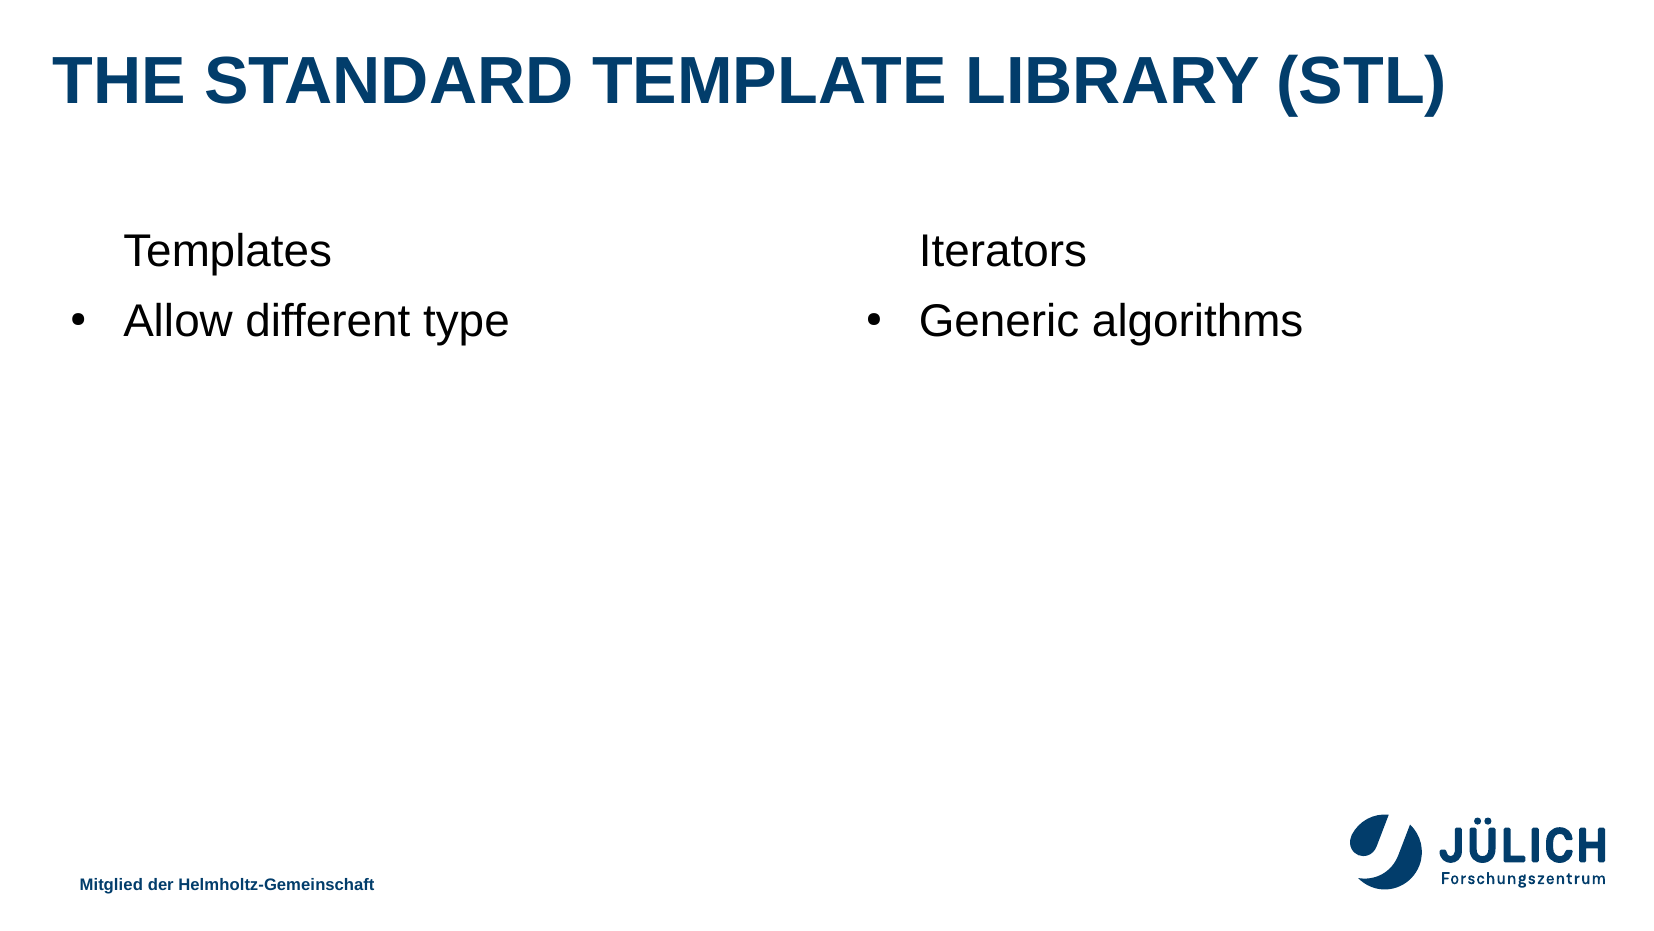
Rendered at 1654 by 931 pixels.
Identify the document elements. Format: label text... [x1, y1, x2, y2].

title The Standard Template Library (STL) [52, 43, 1606, 194]
list Templates Allow different type [52, 217, 811, 757]
list Iterators Generic algorithms [848, 217, 1606, 757]
